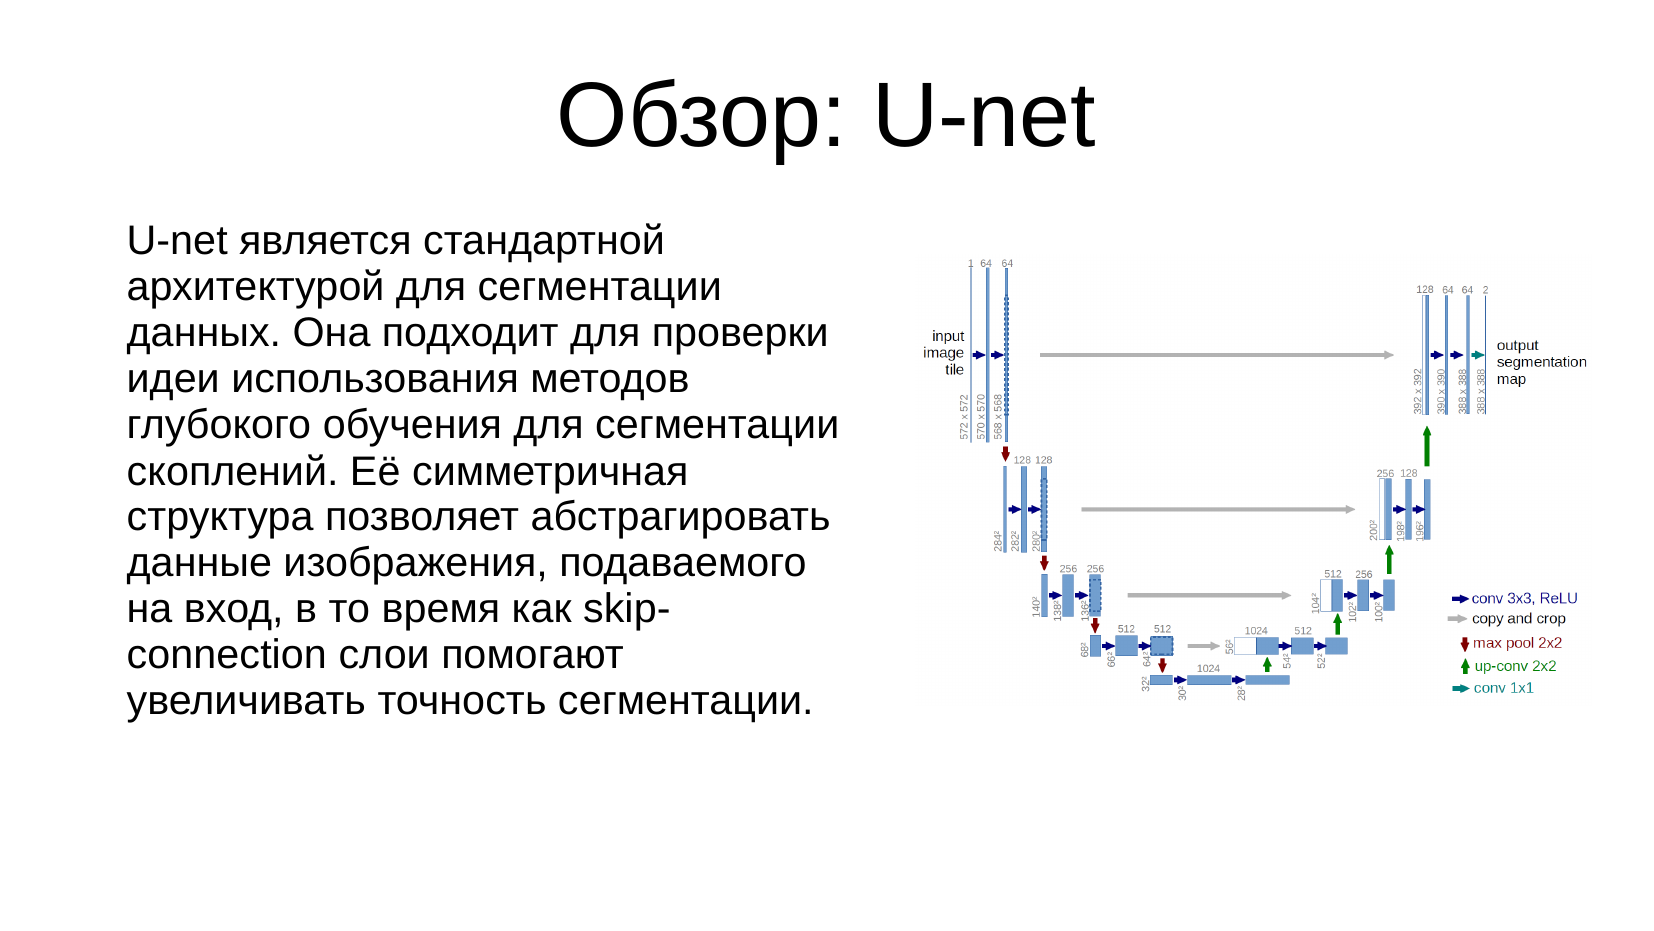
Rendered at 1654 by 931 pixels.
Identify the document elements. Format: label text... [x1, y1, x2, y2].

list U-net является стандартной архитектурой для сегментации данных. Она подходит для проверки идеи использования методов глубокого обучения для сегментации скоплений. Её симметричная структура позволяет абстрагировать данные изображения, подаваемого на вход, в то время как skip-connection слои помогают увеличивать точность сегментации. [82, 217, 841, 758]
picture [915, 254, 1592, 706]
title Обзор: U-net [82, 37, 1571, 193]
